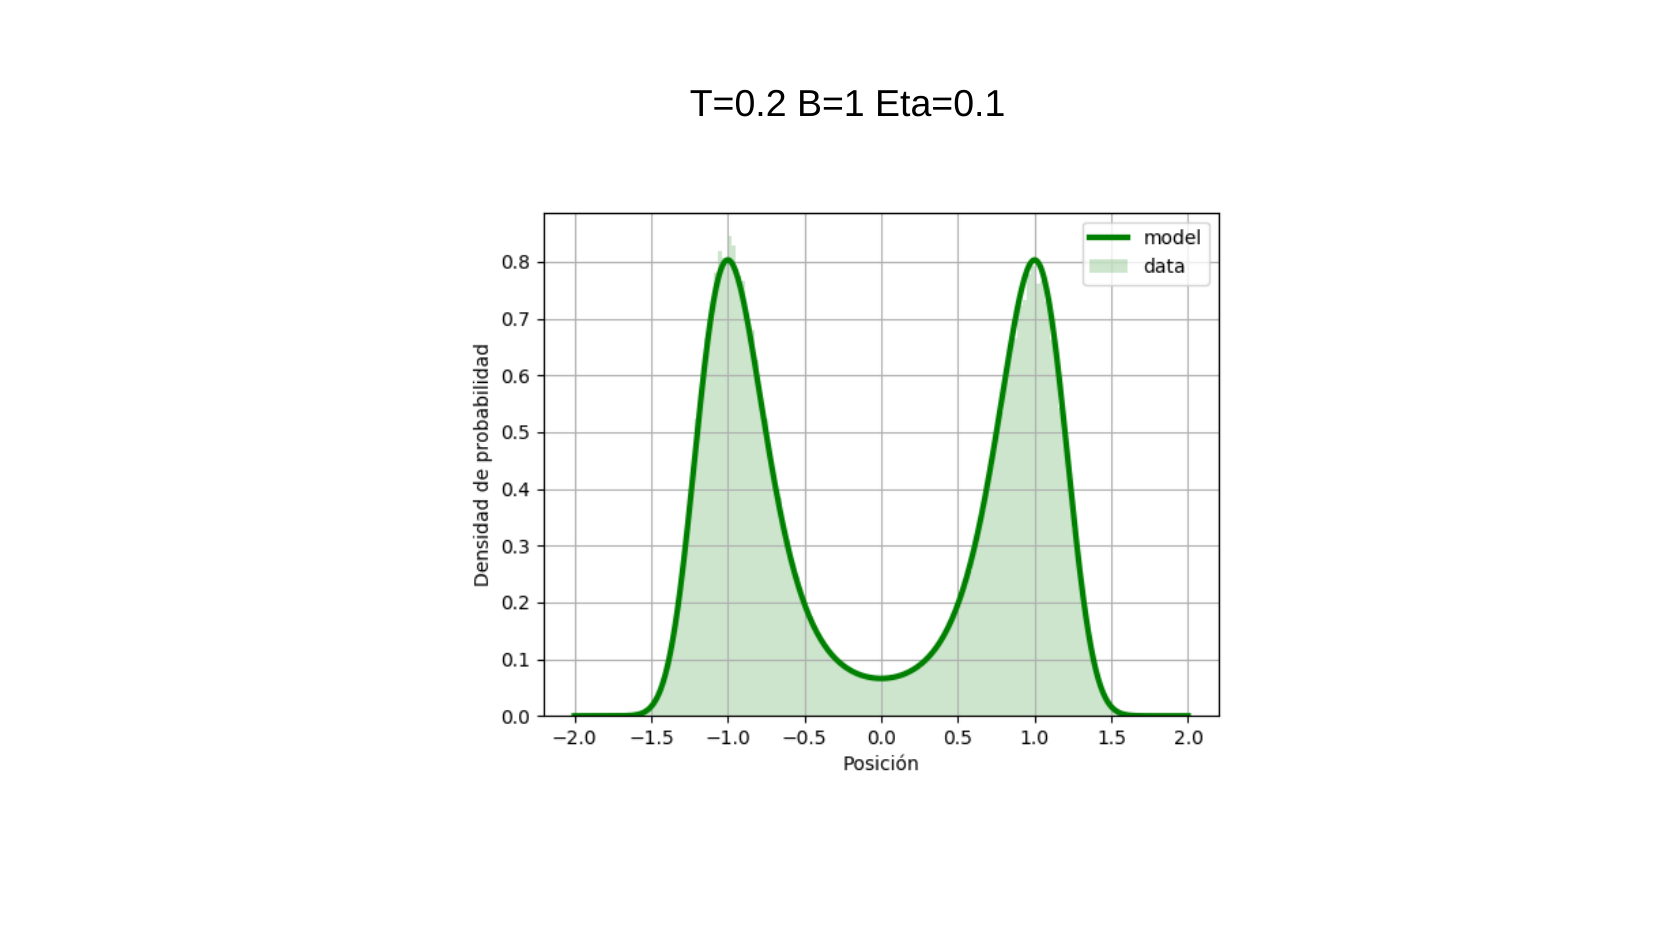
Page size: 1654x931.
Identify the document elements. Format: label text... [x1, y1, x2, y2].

text_box T=0.2 B=1 Eta=0.1 [675, 75, 1063, 132]
picture [435, 134, 1306, 788]
